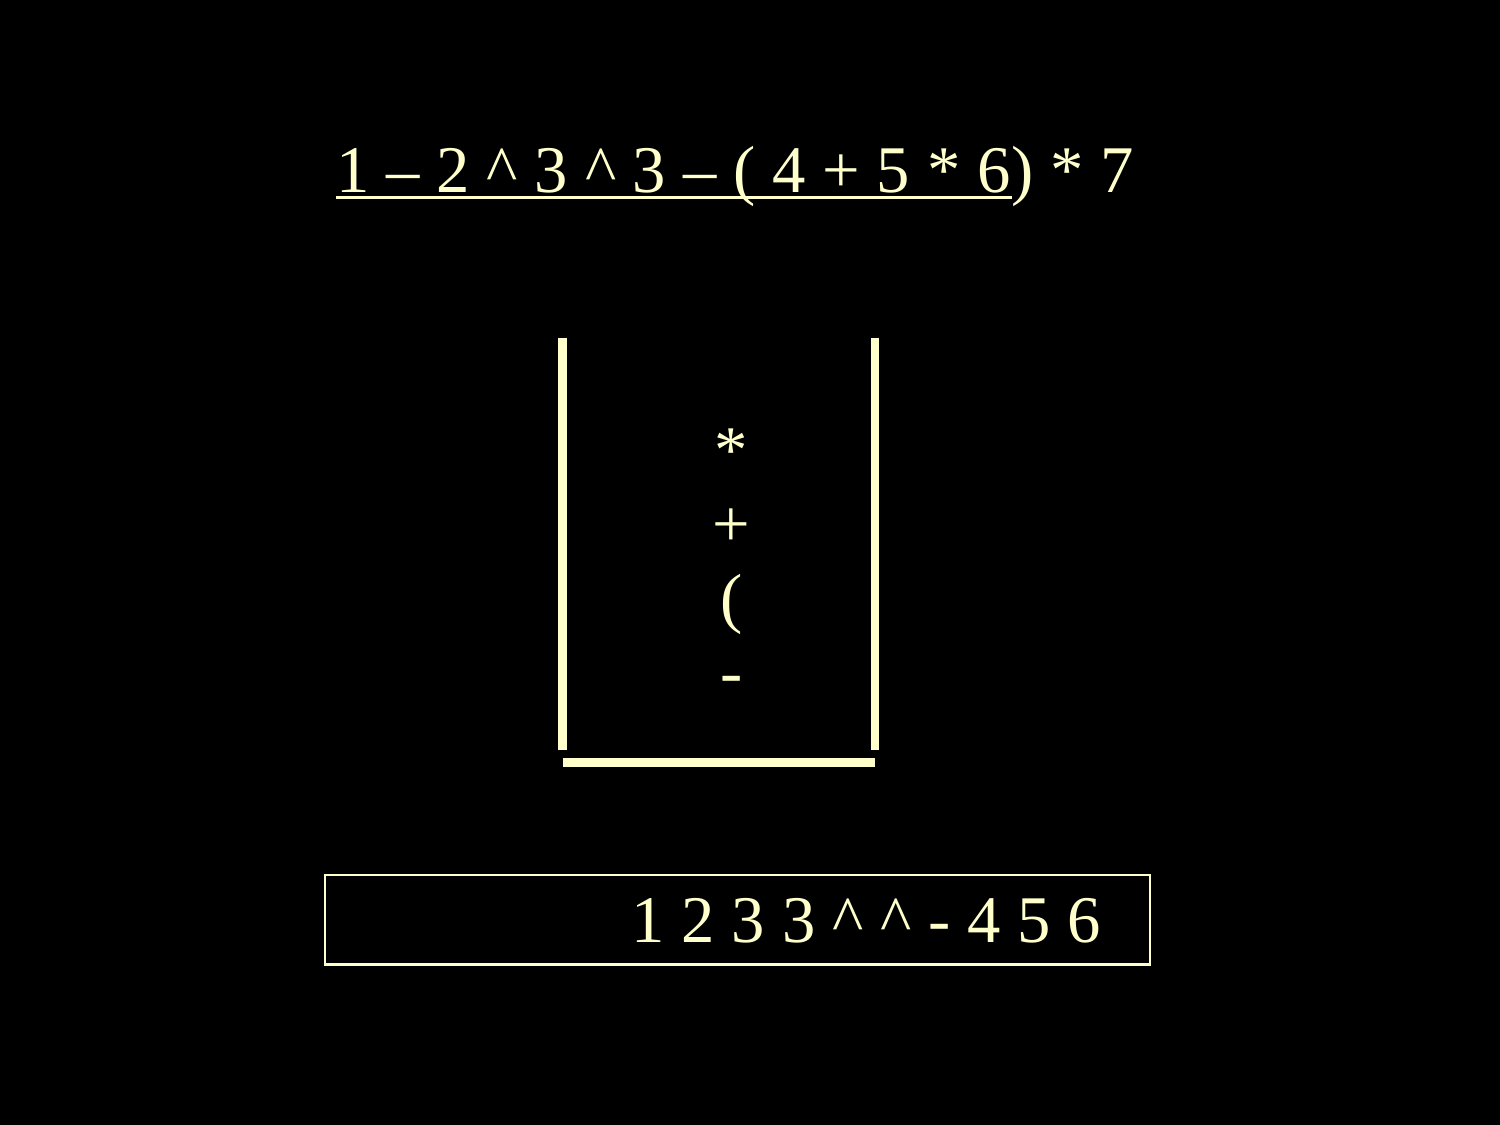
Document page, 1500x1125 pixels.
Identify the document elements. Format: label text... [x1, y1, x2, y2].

text_box 1 – 2 ^ 3 ^ 3 – ( 4 + 5 * 6) * 7 [321, 124, 1238, 215]
text_box * + ( - [624, 349, 838, 717]
text_box 1 2 3 3 ^ ^ - 4 5 6 [325, 874, 1150, 965]
